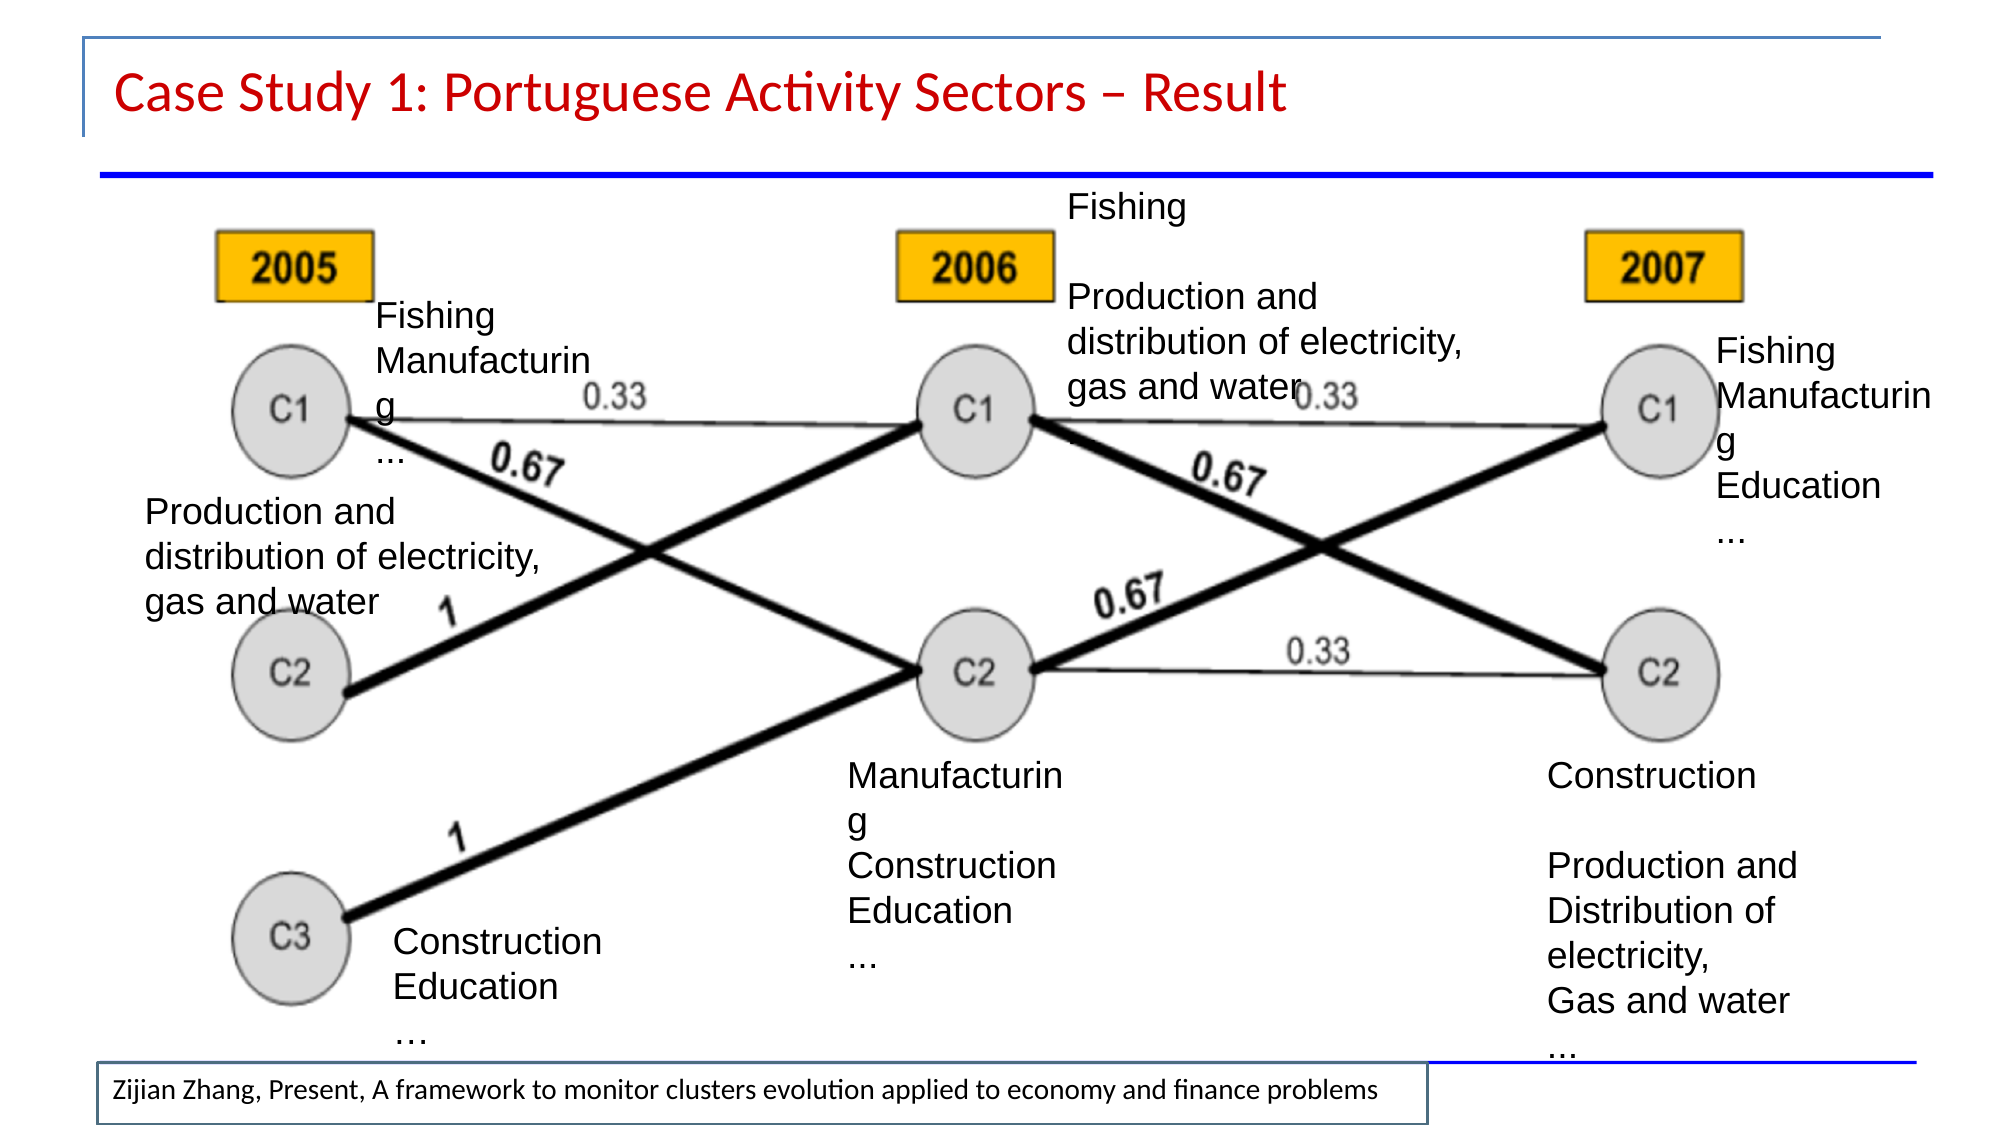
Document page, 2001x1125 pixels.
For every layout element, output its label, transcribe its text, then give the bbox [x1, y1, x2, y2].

text_box Fishing Production and distribution of electricity, gas and water ... [1052, 174, 1489, 437]
text_box Production and distribution of electricity, gas and water [129, 479, 566, 620]
text_box Manufacturing Construction Education ... [832, 744, 1099, 927]
text_box Construction Production and Distribution of electricity, Gas and water ... [1532, 744, 1964, 1007]
text_box Case Study 1: Portuguese Activity Sectors – Result [99, 45, 1900, 188]
text_box Fishing Manufacturing ... [360, 283, 627, 425]
text_box Construction Education … [377, 909, 618, 1046]
text_box Fishing Manufacturing Education ... [1700, 318, 1967, 502]
picture [212, 212, 1760, 1022]
text_box Zijian Zhang, Present, A framework to monitor clusters evolution applied to economy and finance problems [97, 1062, 1428, 1125]
